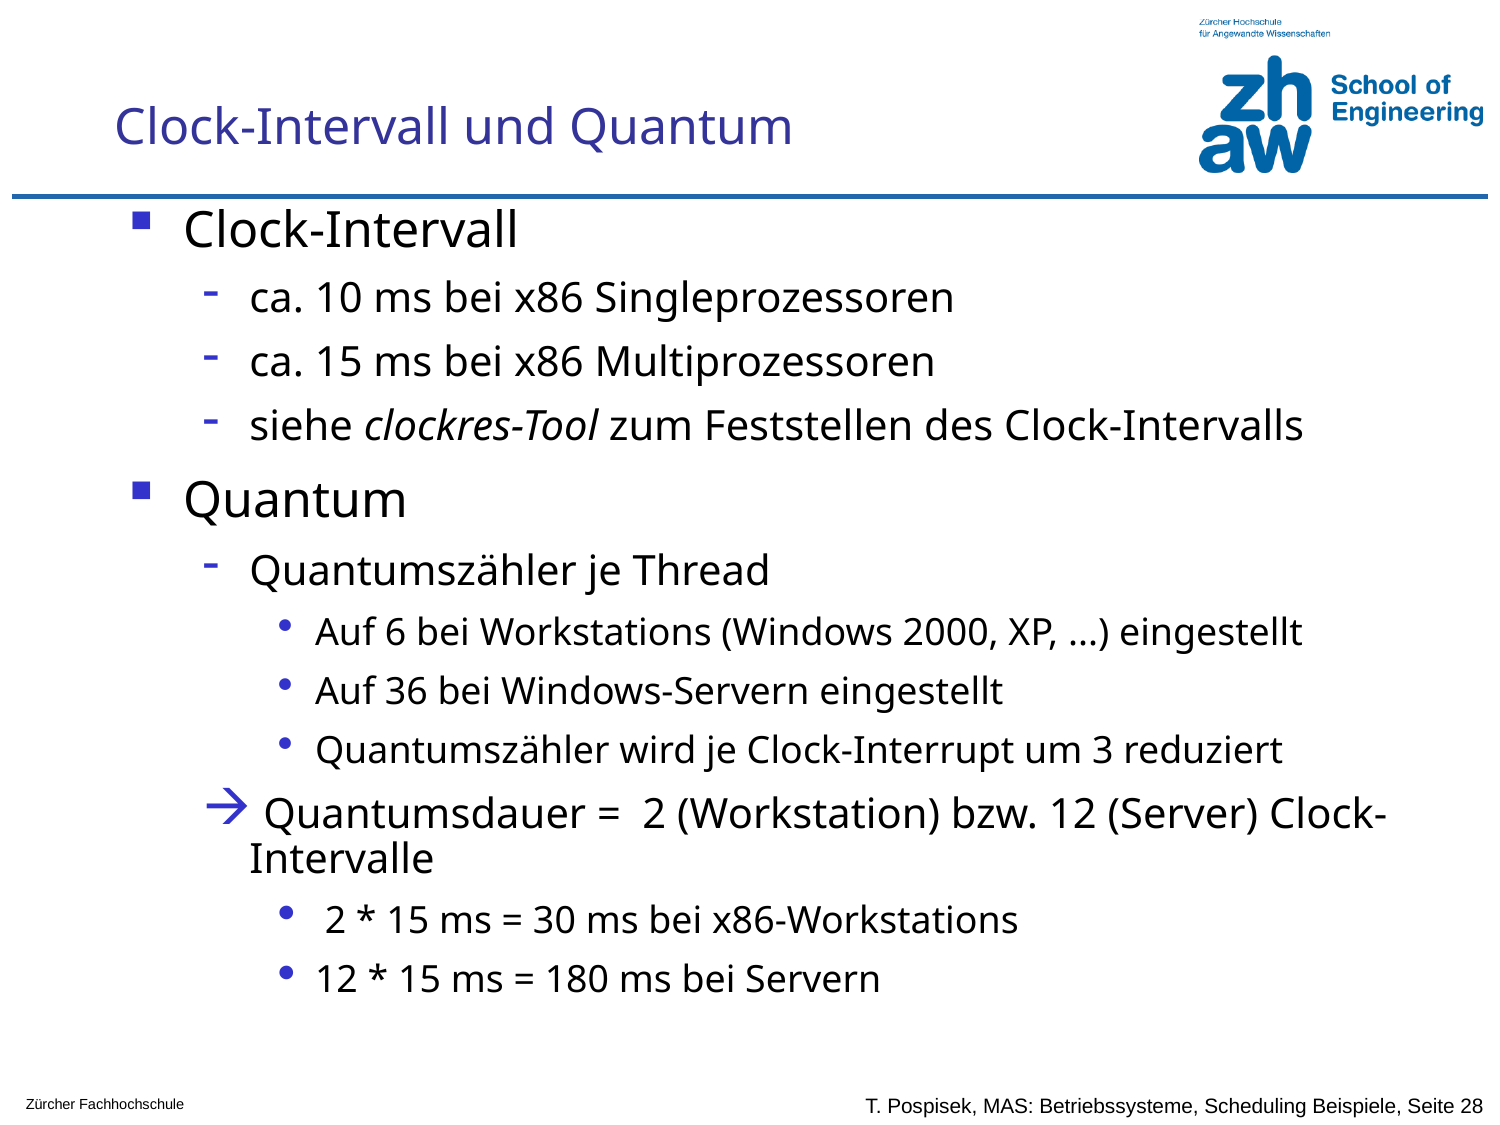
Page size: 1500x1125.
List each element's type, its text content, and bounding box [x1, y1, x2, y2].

title Clock-Intervall und Quantum [99, 50, 1379, 163]
picture [1199, 19, 1483, 173]
list Clock-Intervall ca. 10 ms bei x86 Singleprozessoren ca. 15 ms bei x86 Multiprozessoren siehe clockres-Tool zum Feststellen des Clock-Intervalls Quantum Quantumszähler je Thread Auf 6 bei Workstations (Windows 2000, XP, ...) eingestellt Auf 36 bei Windows-Servern eingestellt Quantumszähler wird je Clock-Interrupt um 3 reduziert Quantumsdauer = 2 (Workstation) bzw. 12 (Server) Clock-Intervalle 2 * 15 ms = 30 ms bei x86-Workstations 12 * 15 ms = 180 ms bei Servern [112, 196, 1425, 1012]
